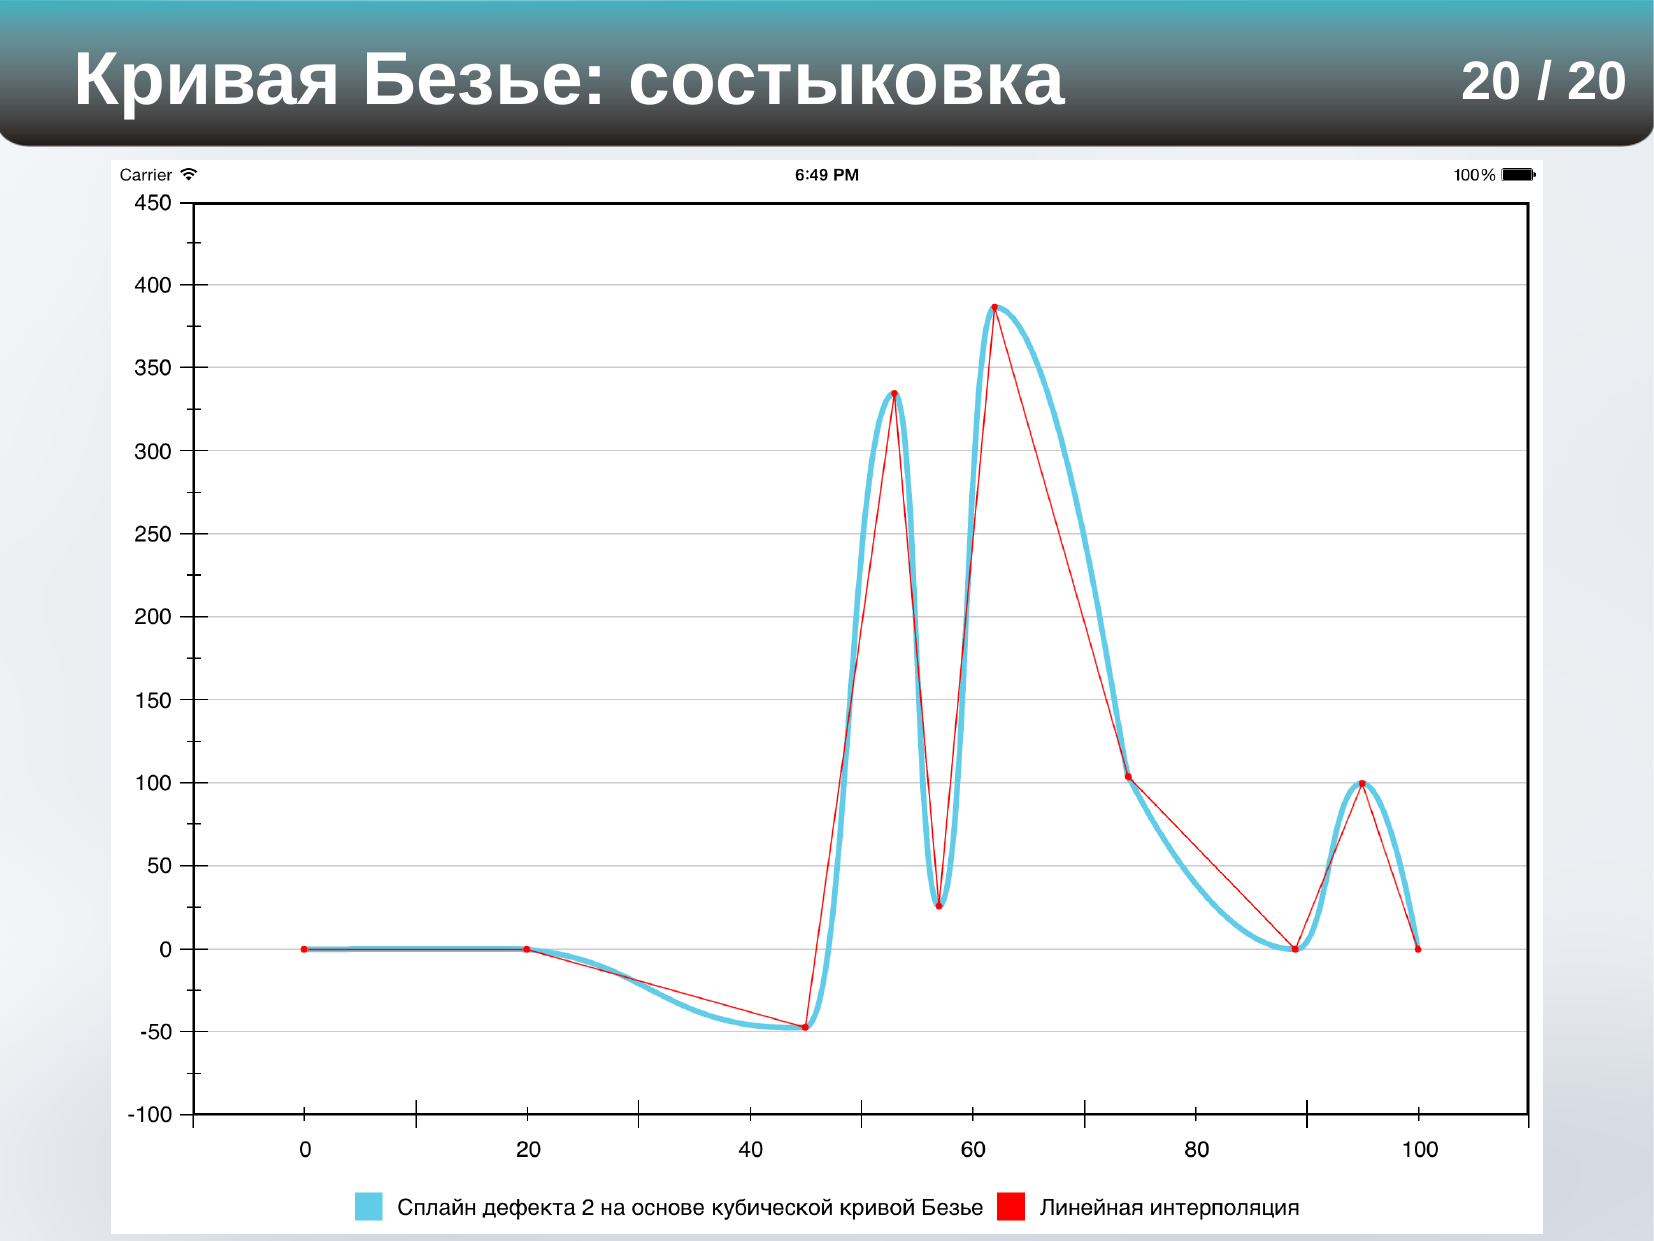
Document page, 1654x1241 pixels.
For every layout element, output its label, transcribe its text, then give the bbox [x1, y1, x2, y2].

text_box Кривая Безье: состыковка [59, 29, 1359, 129]
picture [0, 0, 1654, 1241]
text_box <number> / 20 [1446, 42, 1654, 179]
